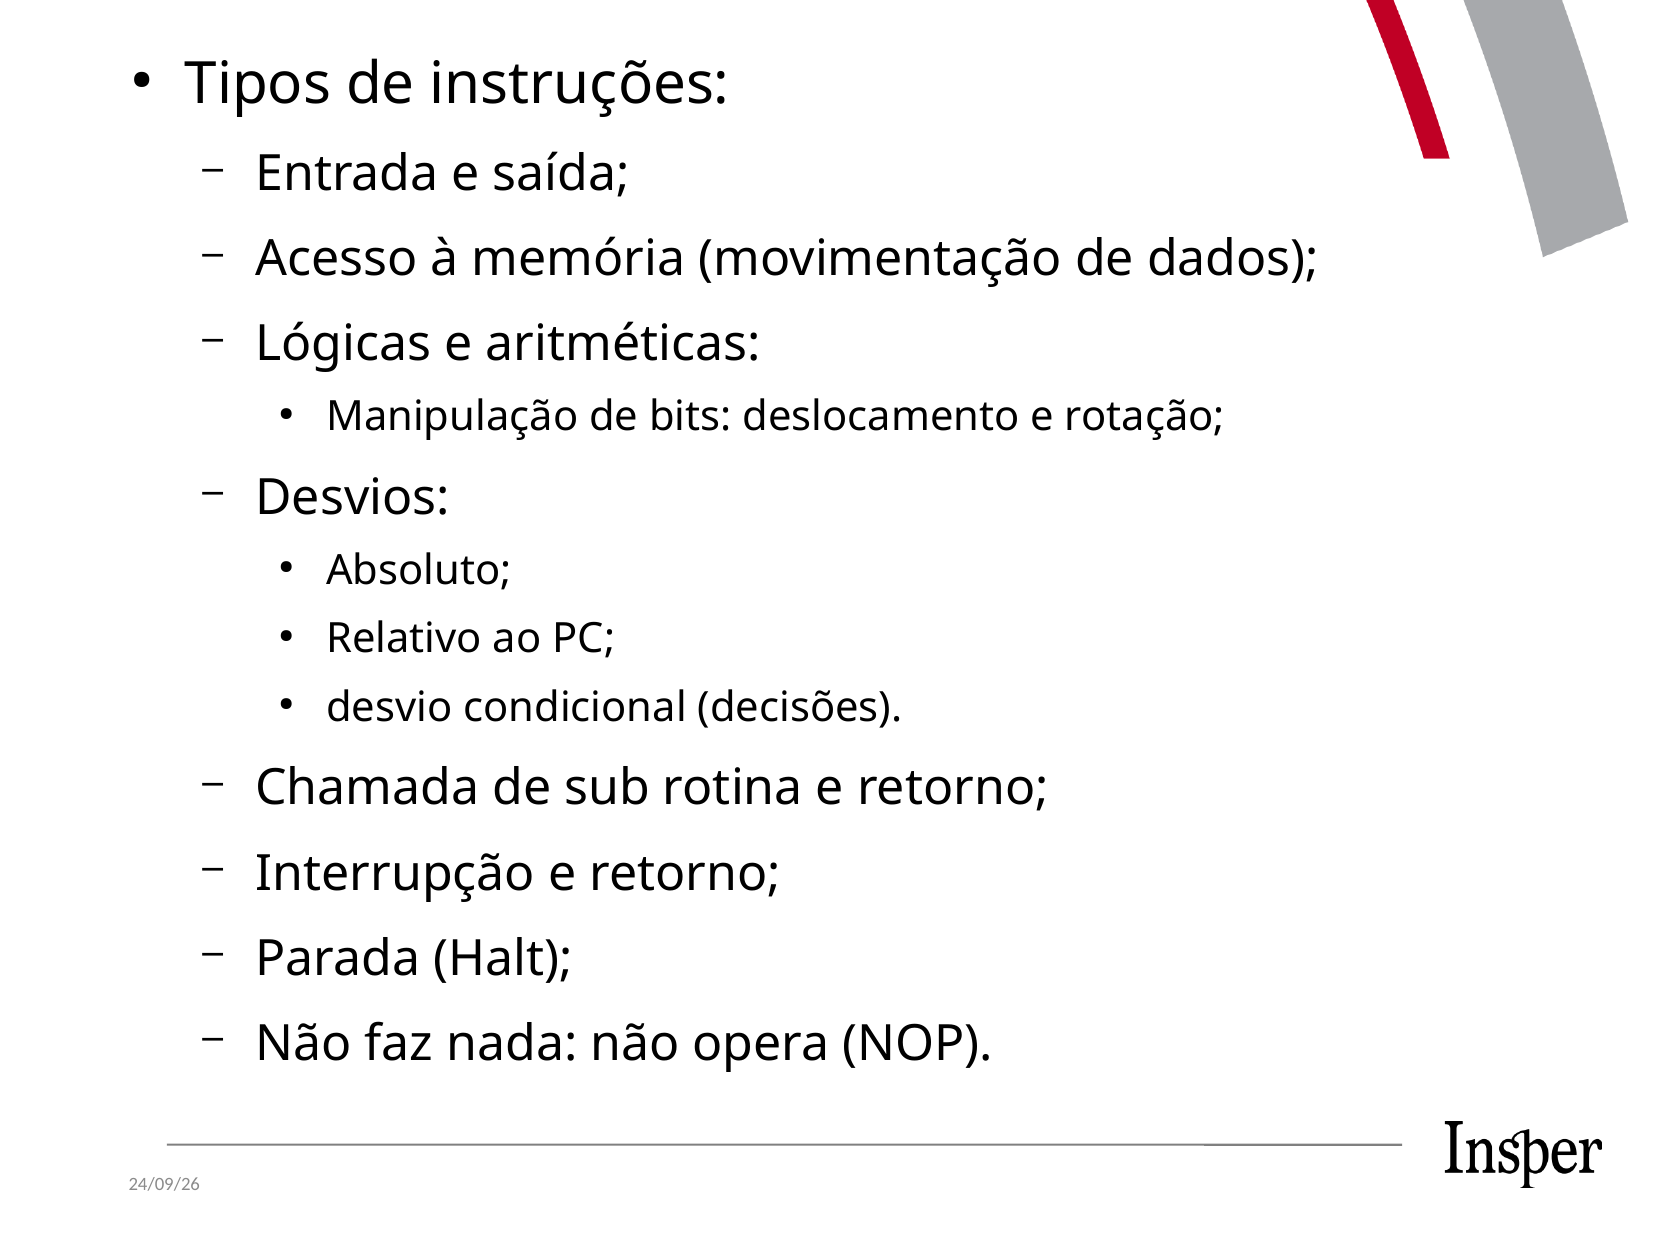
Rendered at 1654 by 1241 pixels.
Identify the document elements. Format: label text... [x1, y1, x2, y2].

list Tipos de instruções: Entrada e saída; Acesso à memória (movimentação de dados); Lógicas e aritméticas: Manipulação de bits: deslocamento e rotação; Desvios: Absoluto; Relativo ao PC; desvio condicional (decisões). Chamada de sub rotina e retorno; Interrupção e retorno; Parada (Halt); Não faz nada: não opera (NOP). [113, 53, 1540, 1134]
